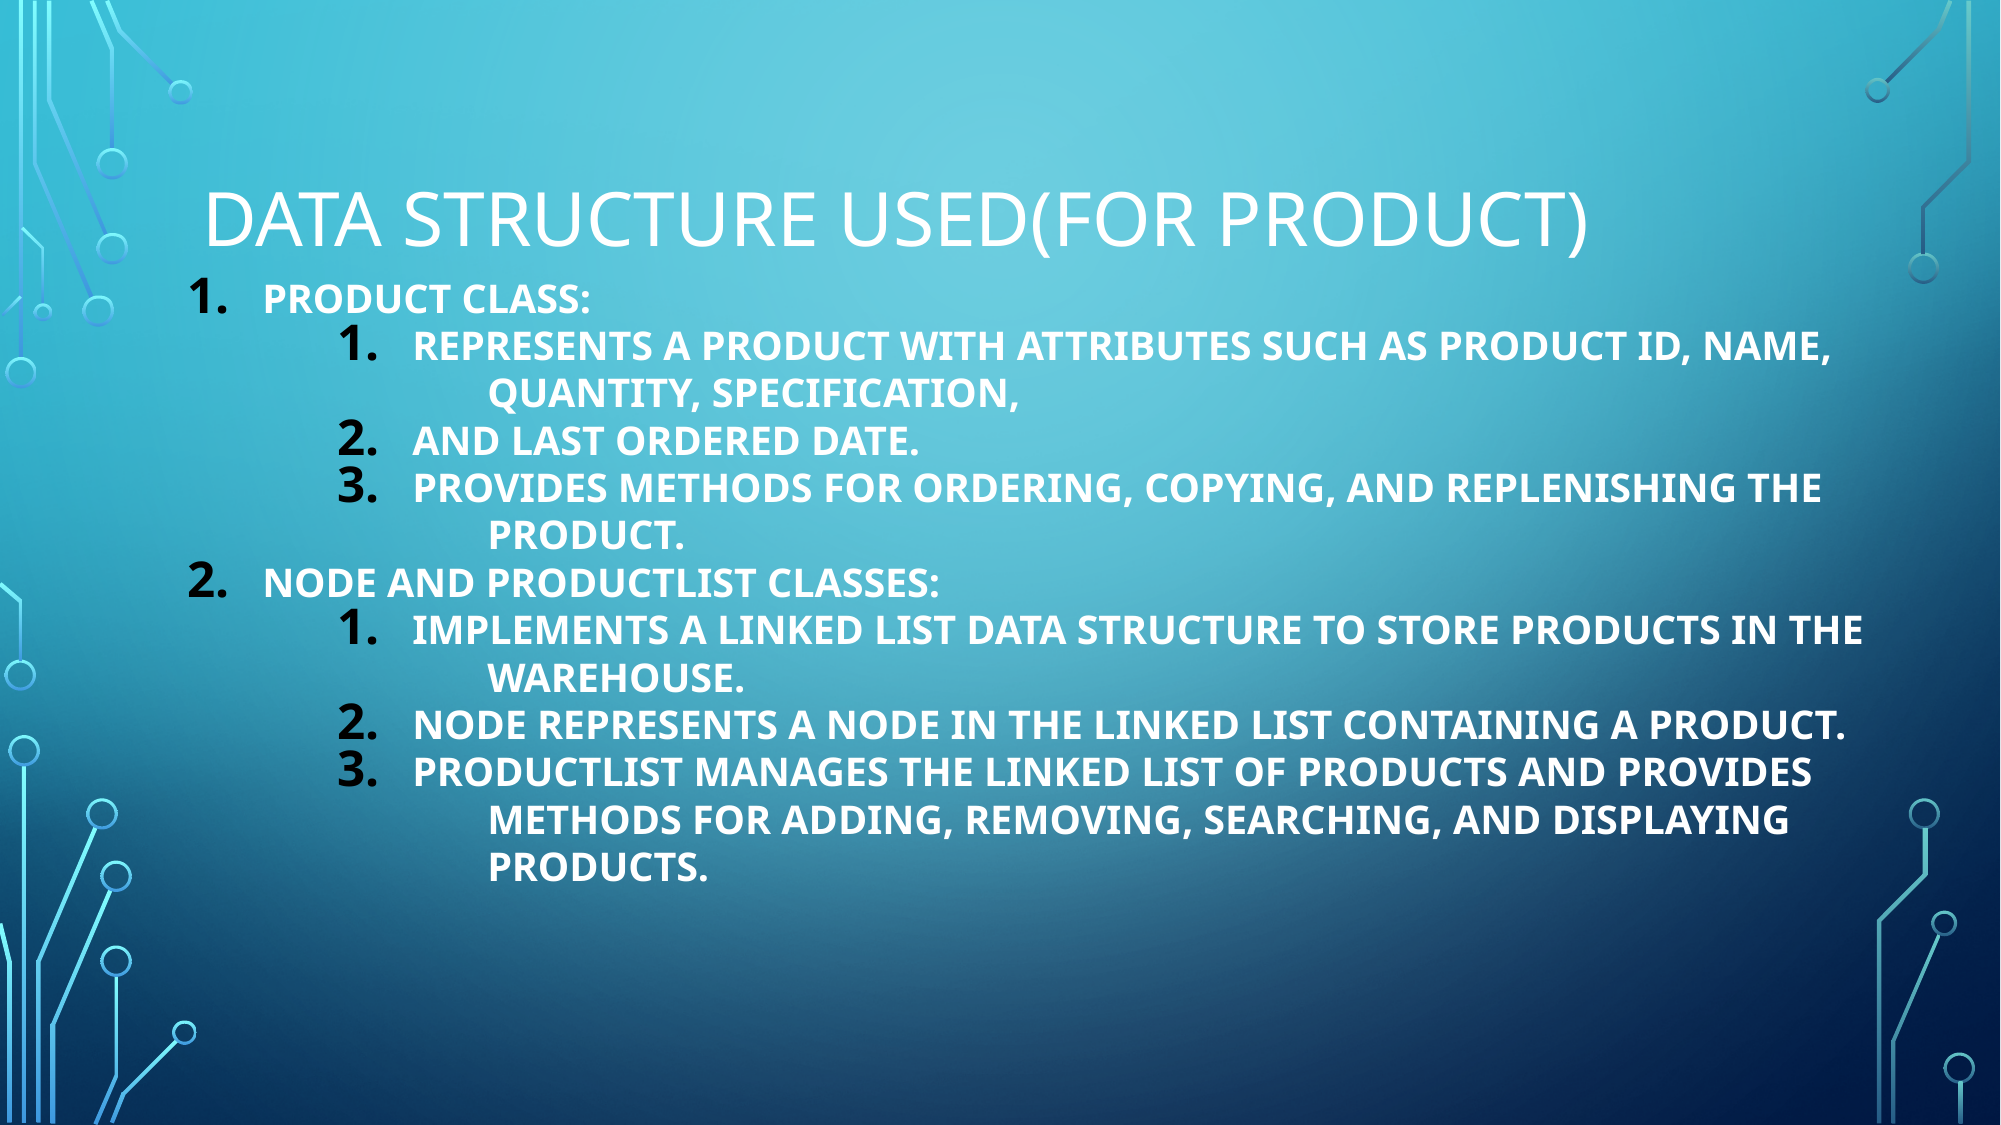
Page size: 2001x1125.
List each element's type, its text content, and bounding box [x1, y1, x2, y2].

title DATA STRUCTURE USED(FOR PRODUCT) [187, 101, 1813, 308]
list Product Class: Represents a product with attributes such as product ID, name, quantity, specification, and last ordered date. Provides methods for ordering, copying, and replenishing the product. Node and ProductList Classes: Implements a linked list data structure to store products in the warehouse. Node represents a node in the linked list containing a product. ProductList manages the linked list of products and provides methods for adding, removing, searching, and displaying products. [187, 308, 1990, 900]
